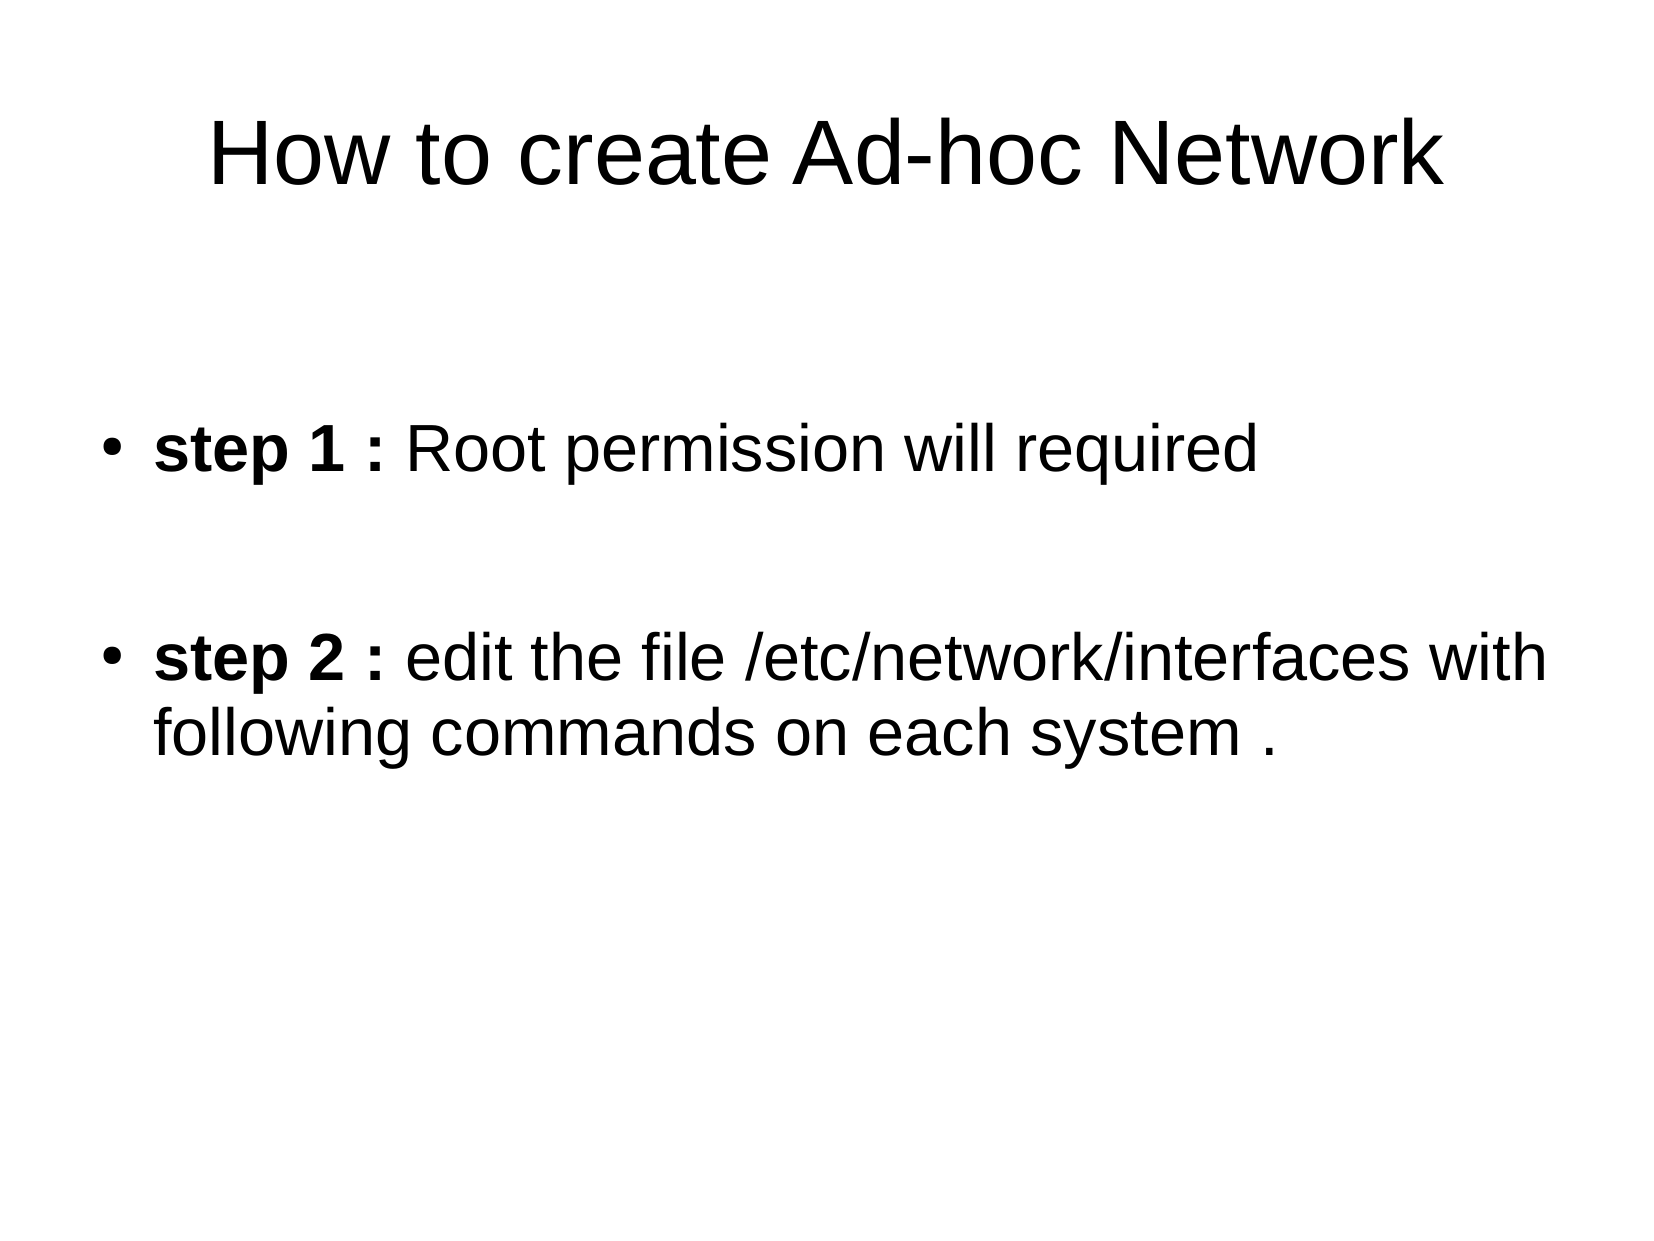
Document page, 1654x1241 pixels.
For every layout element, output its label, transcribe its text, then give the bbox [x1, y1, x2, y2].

list step 1 : Root permission will required step 2 : edit the file /etc/network/interfaces with following commands on each system . [82, 306, 1571, 1027]
title How to create Ad-hoc Network [82, 0, 1571, 306]
